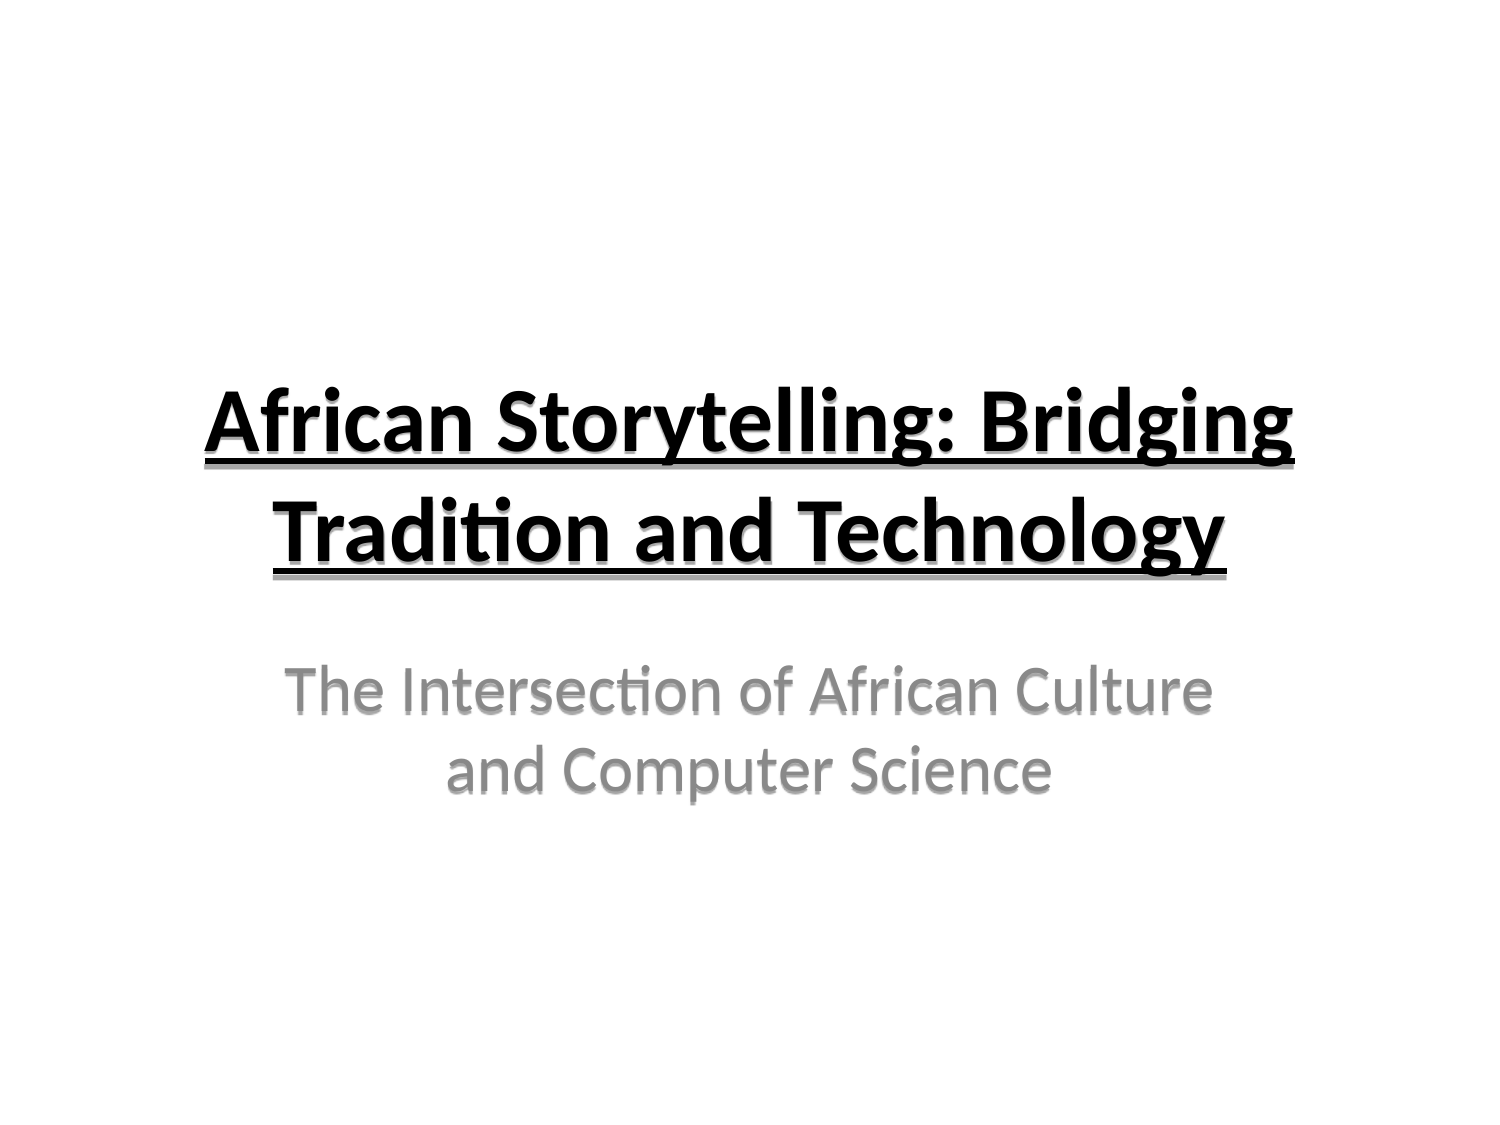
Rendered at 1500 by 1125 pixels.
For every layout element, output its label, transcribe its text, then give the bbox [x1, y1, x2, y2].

subtitle The Intersection of African Culture and Computer Science [225, 637, 1276, 925]
title African Storytelling: Bridging Tradition and Technology [112, 349, 1388, 591]
